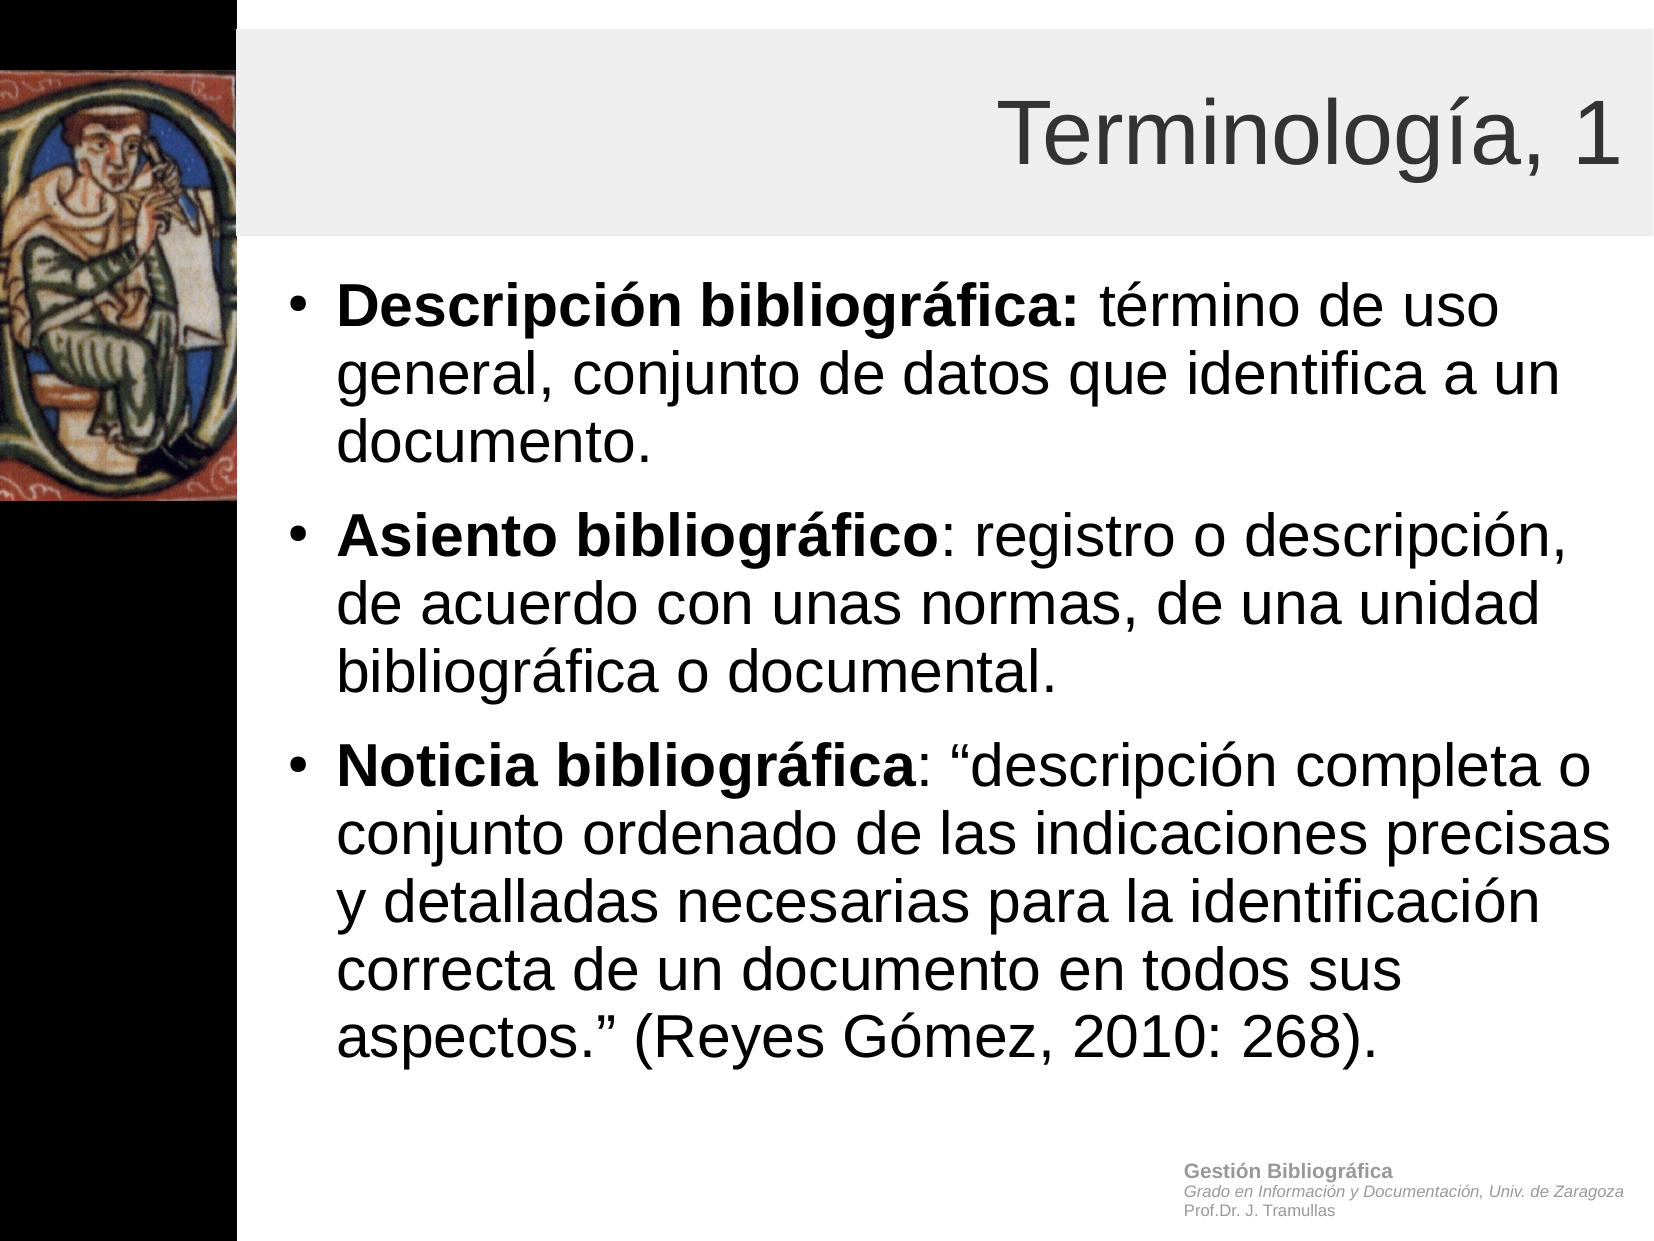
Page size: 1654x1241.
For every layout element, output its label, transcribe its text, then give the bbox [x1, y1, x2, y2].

title Terminología, 1 [236, 29, 1654, 237]
picture [0, 70, 237, 501]
list Descripción bibliográfica: término de uso general, conjunto de datos que identifica a un documento. Asiento bibliográfico: registro o descripción, de acuerdo con unas normas, de una unidad bibliográfica o documental. Noticia bibliográfica: “descripción completa o conjunto ordenado de las indicaciones precisas y detalladas necesarias para la identificación correcta de un documento en todos sus aspectos.” (Reyes Gómez, 2010: 268). [271, 271, 1619, 1134]
